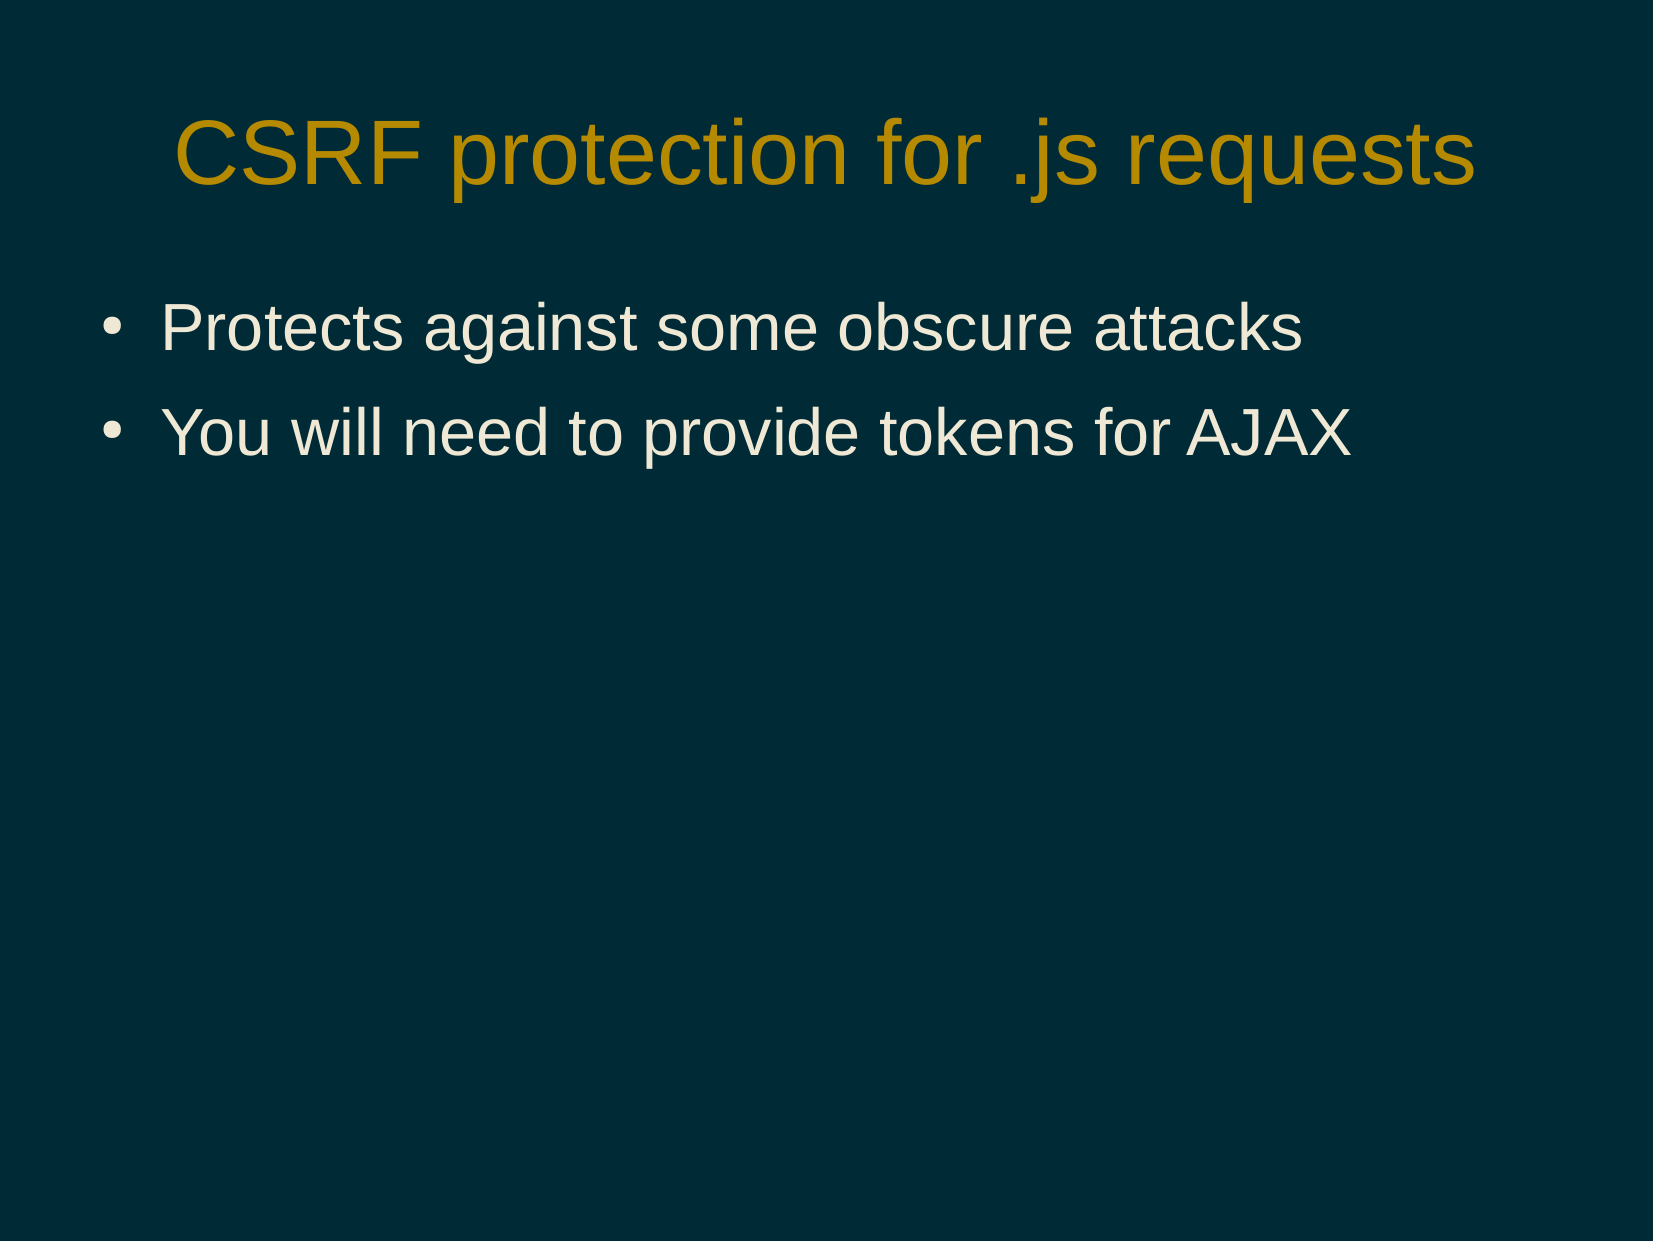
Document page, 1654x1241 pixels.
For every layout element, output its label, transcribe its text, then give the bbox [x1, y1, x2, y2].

list Protects against some obscure attacks You will need to provide tokens for AJAX [82, 290, 1571, 1010]
title CSRF protection for .js requests [82, 49, 1571, 257]
